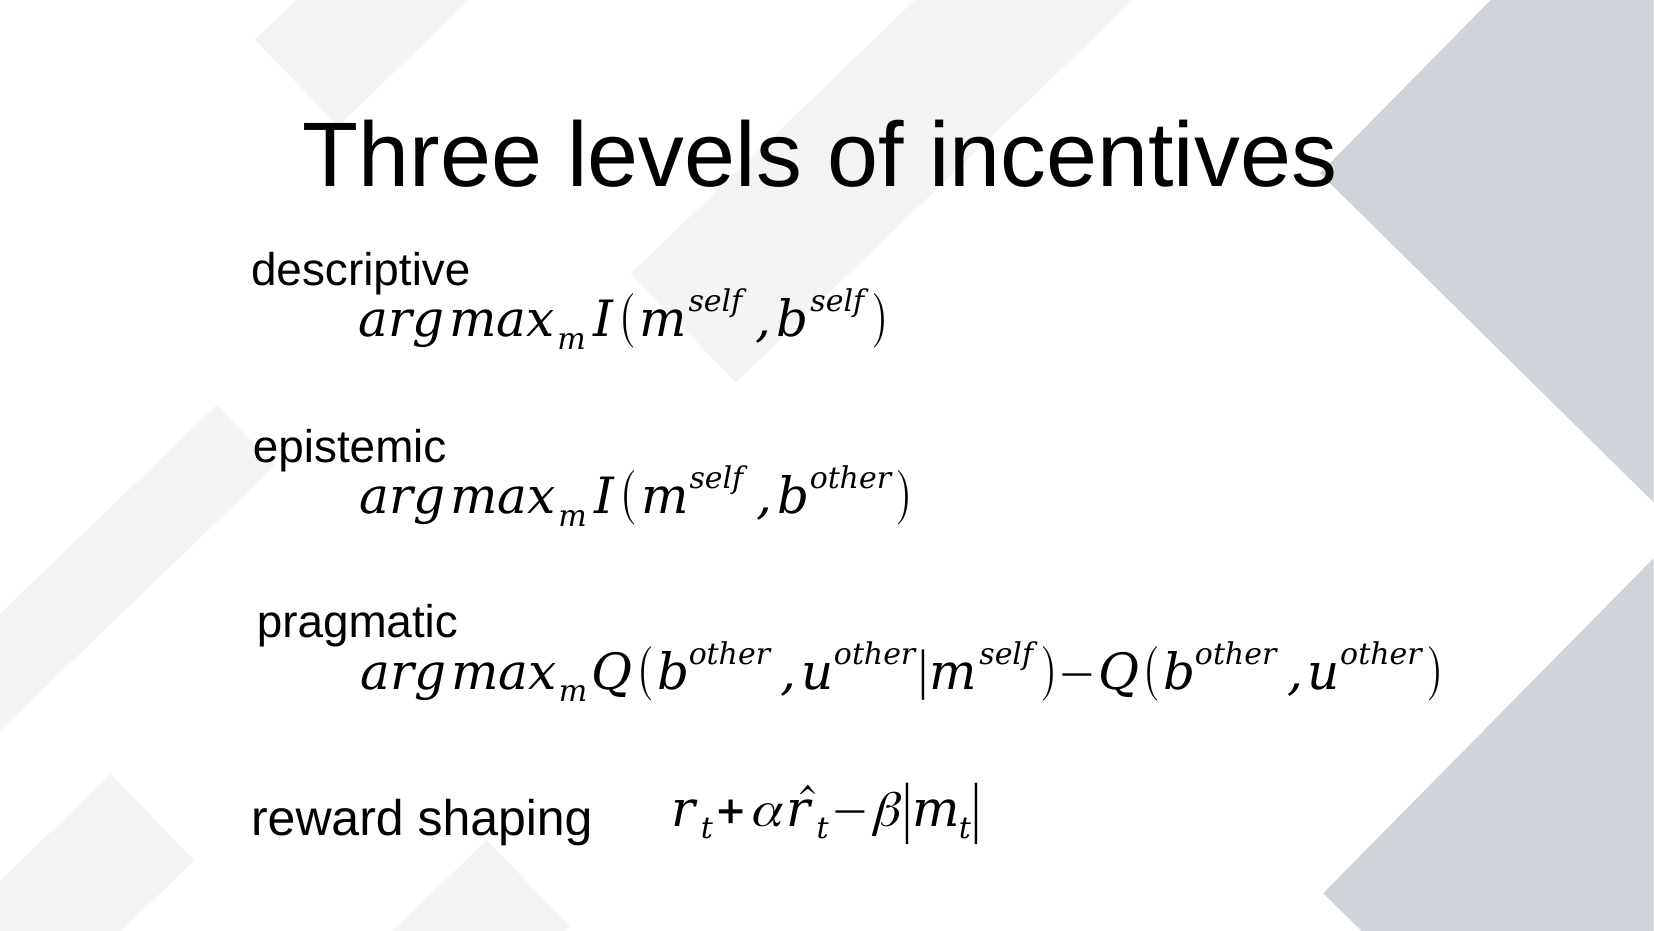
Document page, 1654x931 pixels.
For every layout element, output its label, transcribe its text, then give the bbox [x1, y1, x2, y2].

text_box epistemic [238, 413, 461, 474]
text_box reward shaping [236, 782, 638, 898]
text_box pragmatic [242, 589, 472, 650]
chart [357, 283, 889, 356]
chart [671, 779, 987, 847]
title Three levels of incentives [76, 76, 1565, 233]
chart [358, 636, 1444, 709]
chart [358, 460, 914, 534]
text_box descriptive [236, 236, 484, 297]
